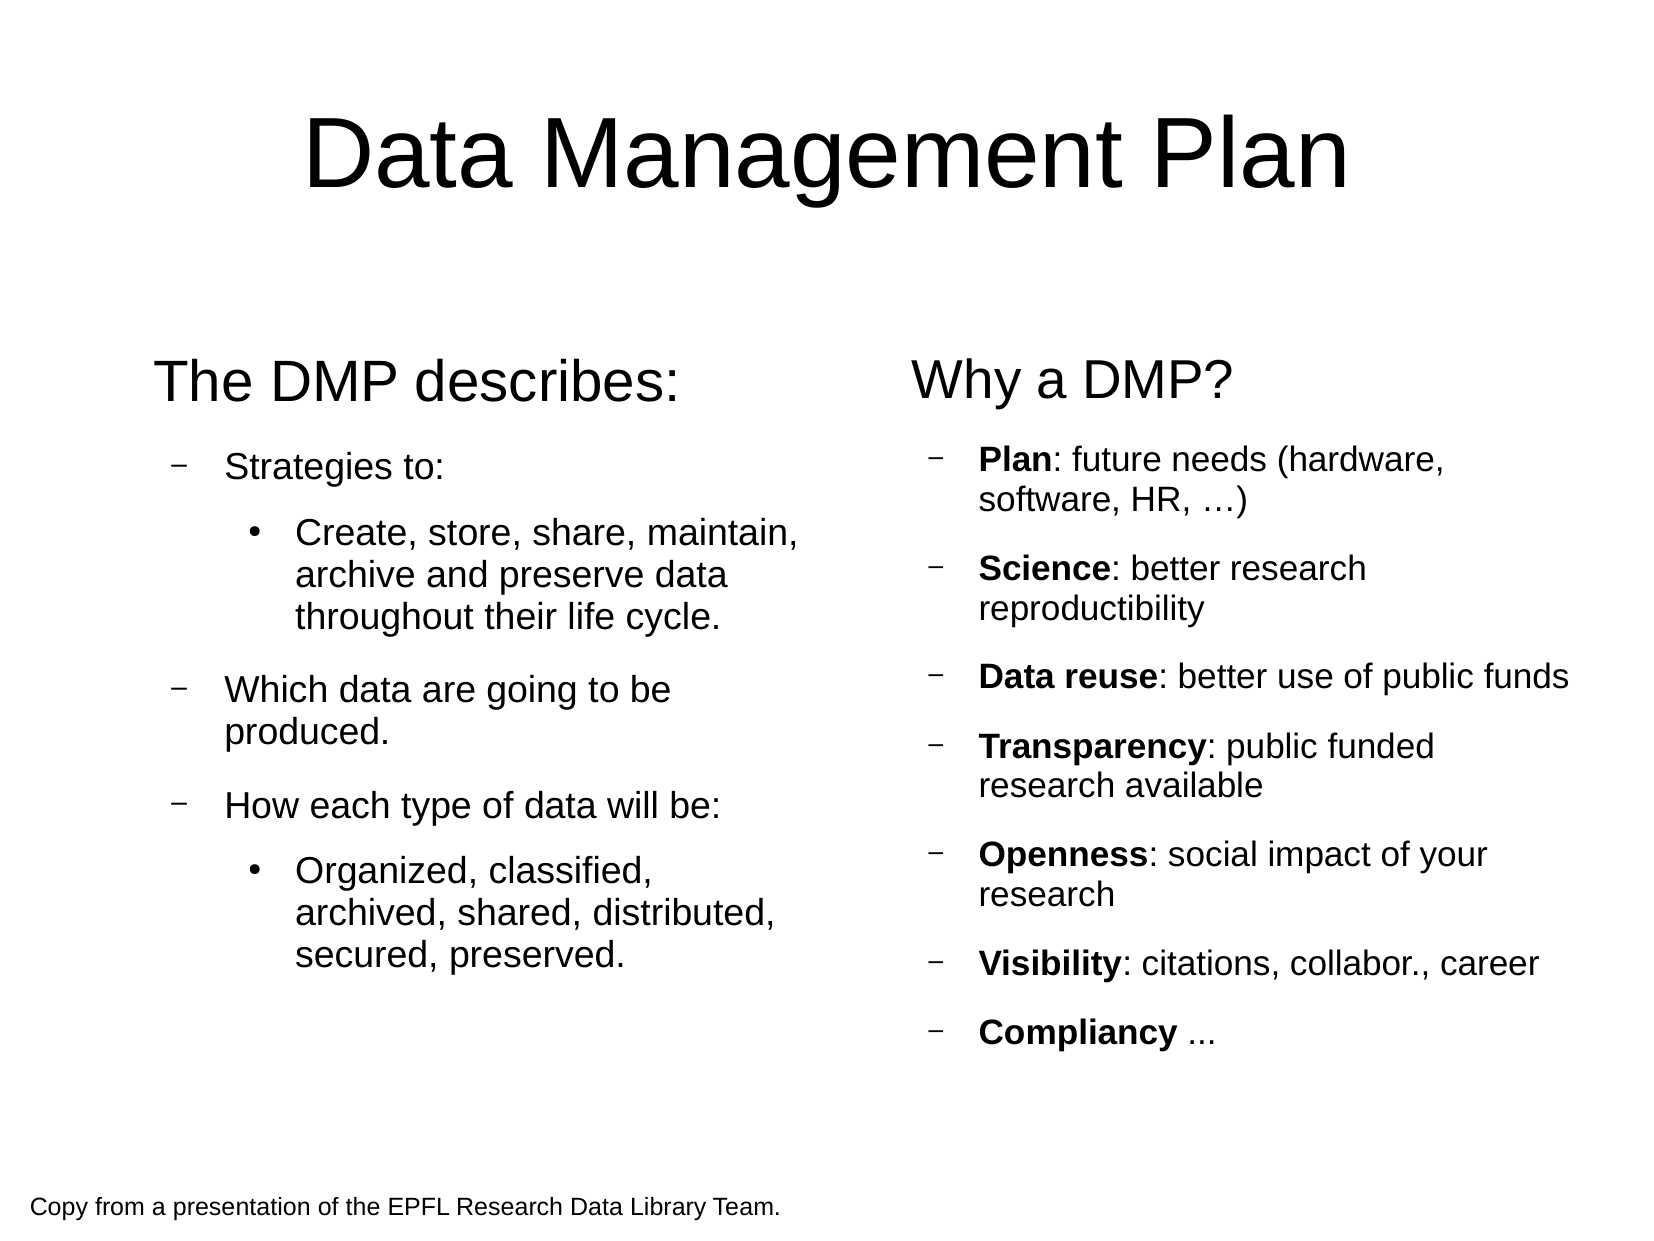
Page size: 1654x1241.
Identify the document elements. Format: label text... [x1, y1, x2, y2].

title Data Management Plan [82, 49, 1571, 257]
list Why a DMP? Plan: future needs (hardware, software, HR, …) Science: better research reproductibility Data reuse: better use of public funds Transparency: public funded research available Openness: social impact of your research Visibility: citations, collabor., career Compliancy ... [845, 349, 1572, 1069]
list The DMP describes: Strategies to: Create, store, share, maintain, archive and preserve data throughout their life cycle. Which data are going to be produced. How each type of data will be: Organized, classified, archived, shared, distributed, secured, preserved. [82, 349, 809, 1069]
text_box Copy from a presentation of the EPFL Research Data Library Team. [15, 1185, 1021, 1228]
